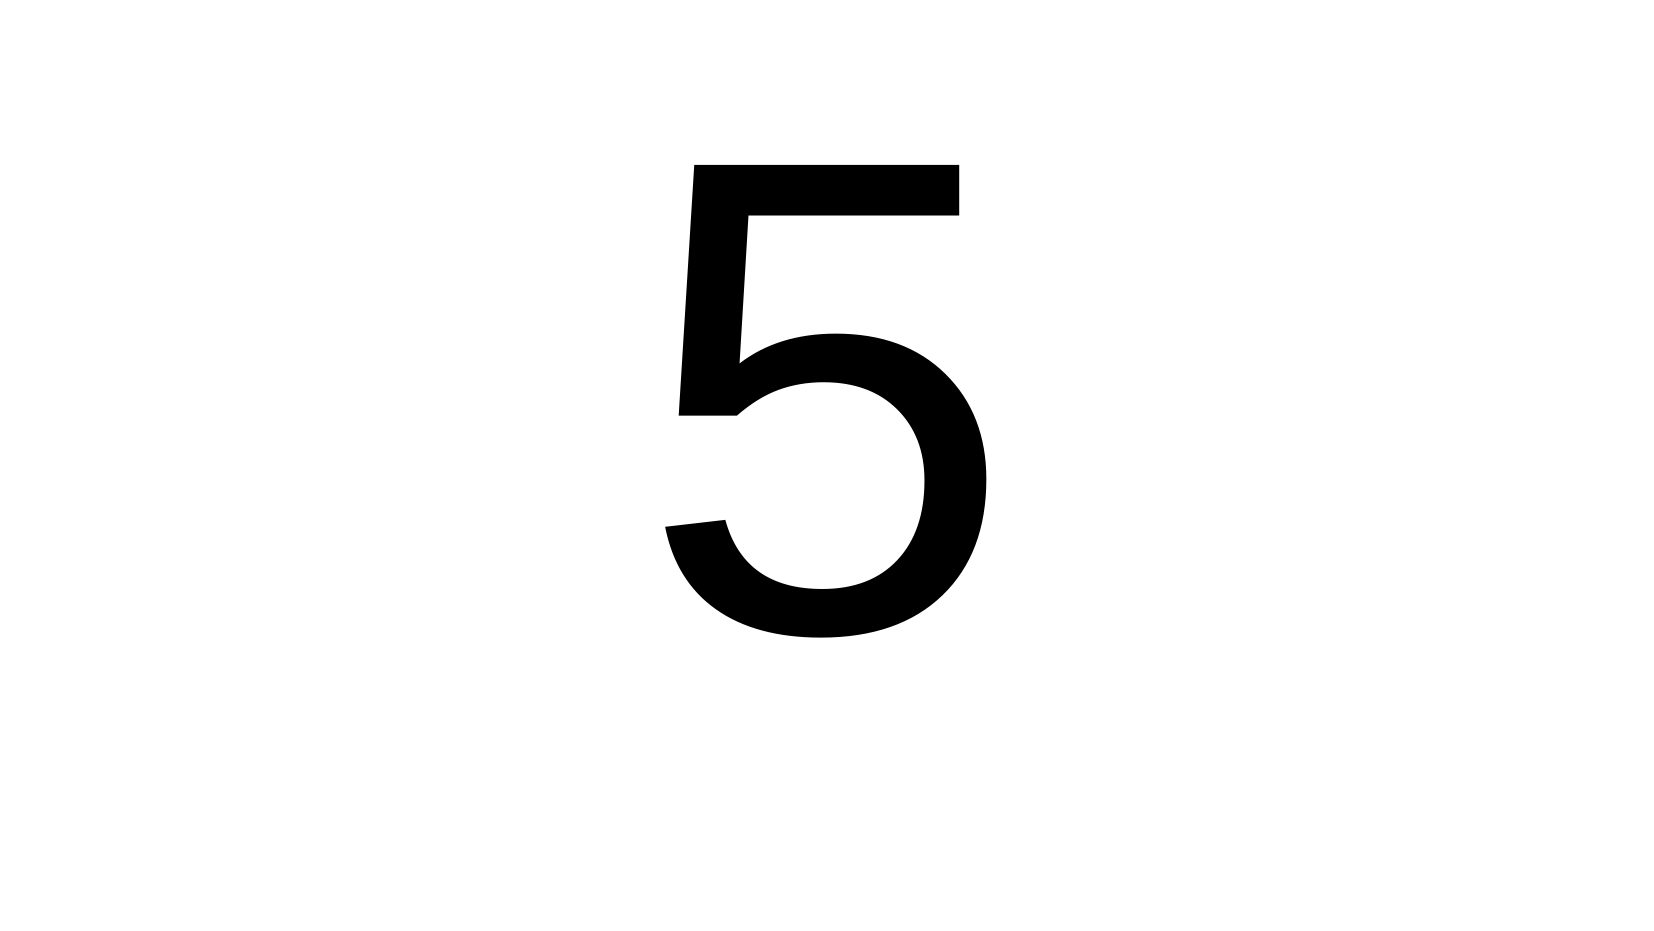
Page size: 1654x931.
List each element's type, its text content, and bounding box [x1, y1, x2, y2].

subtitle 5 [82, 18, 1571, 776]
